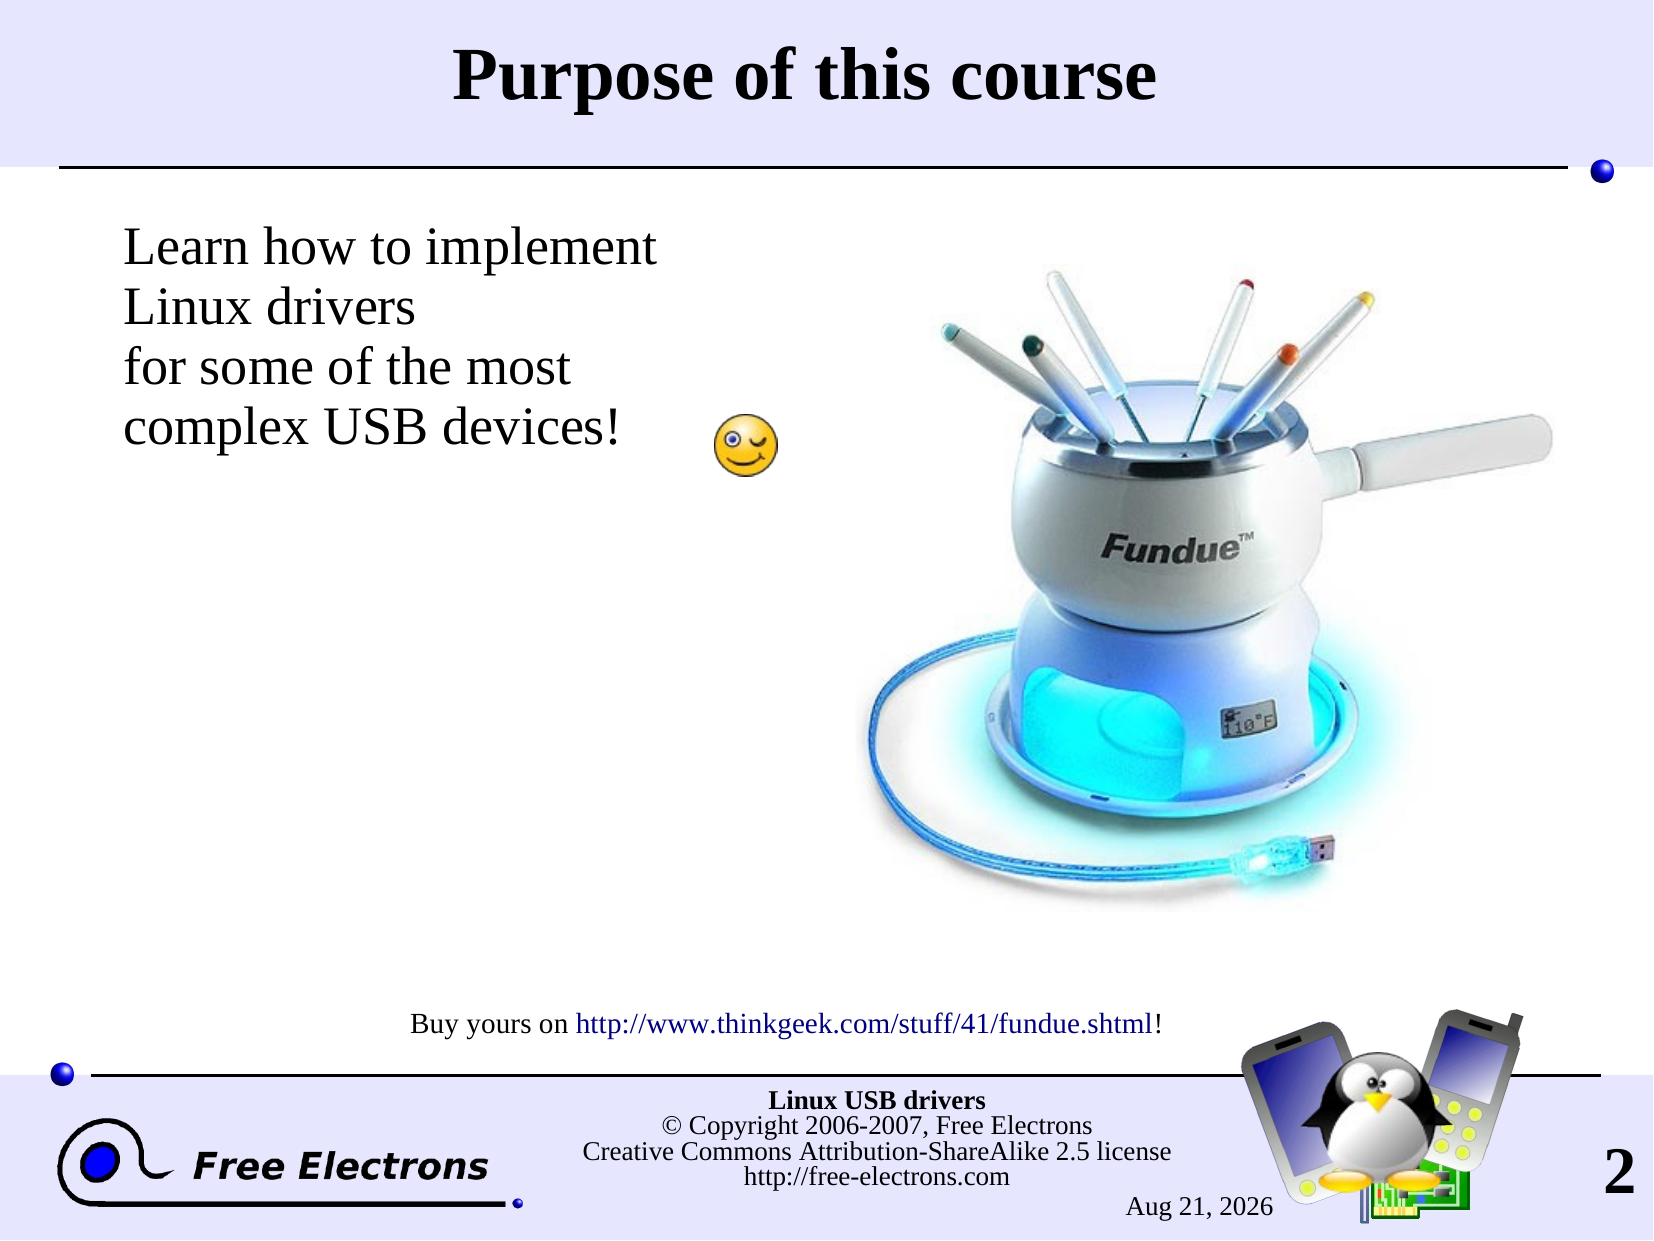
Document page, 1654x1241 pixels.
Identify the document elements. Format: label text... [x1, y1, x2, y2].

title Purpose of this course [60, 25, 1551, 124]
list Learn how to implement Linux drivers for some of the most complex USB devices! [105, 216, 670, 965]
picture [50, 1107, 527, 1216]
text_box Buy yours on http://www.thinkgeek.com/stuff/41/fundue.shtml! [410, 1007, 1164, 1044]
picture [1225, 983, 1538, 1241]
picture [714, 414, 778, 477]
picture [855, 264, 1559, 912]
